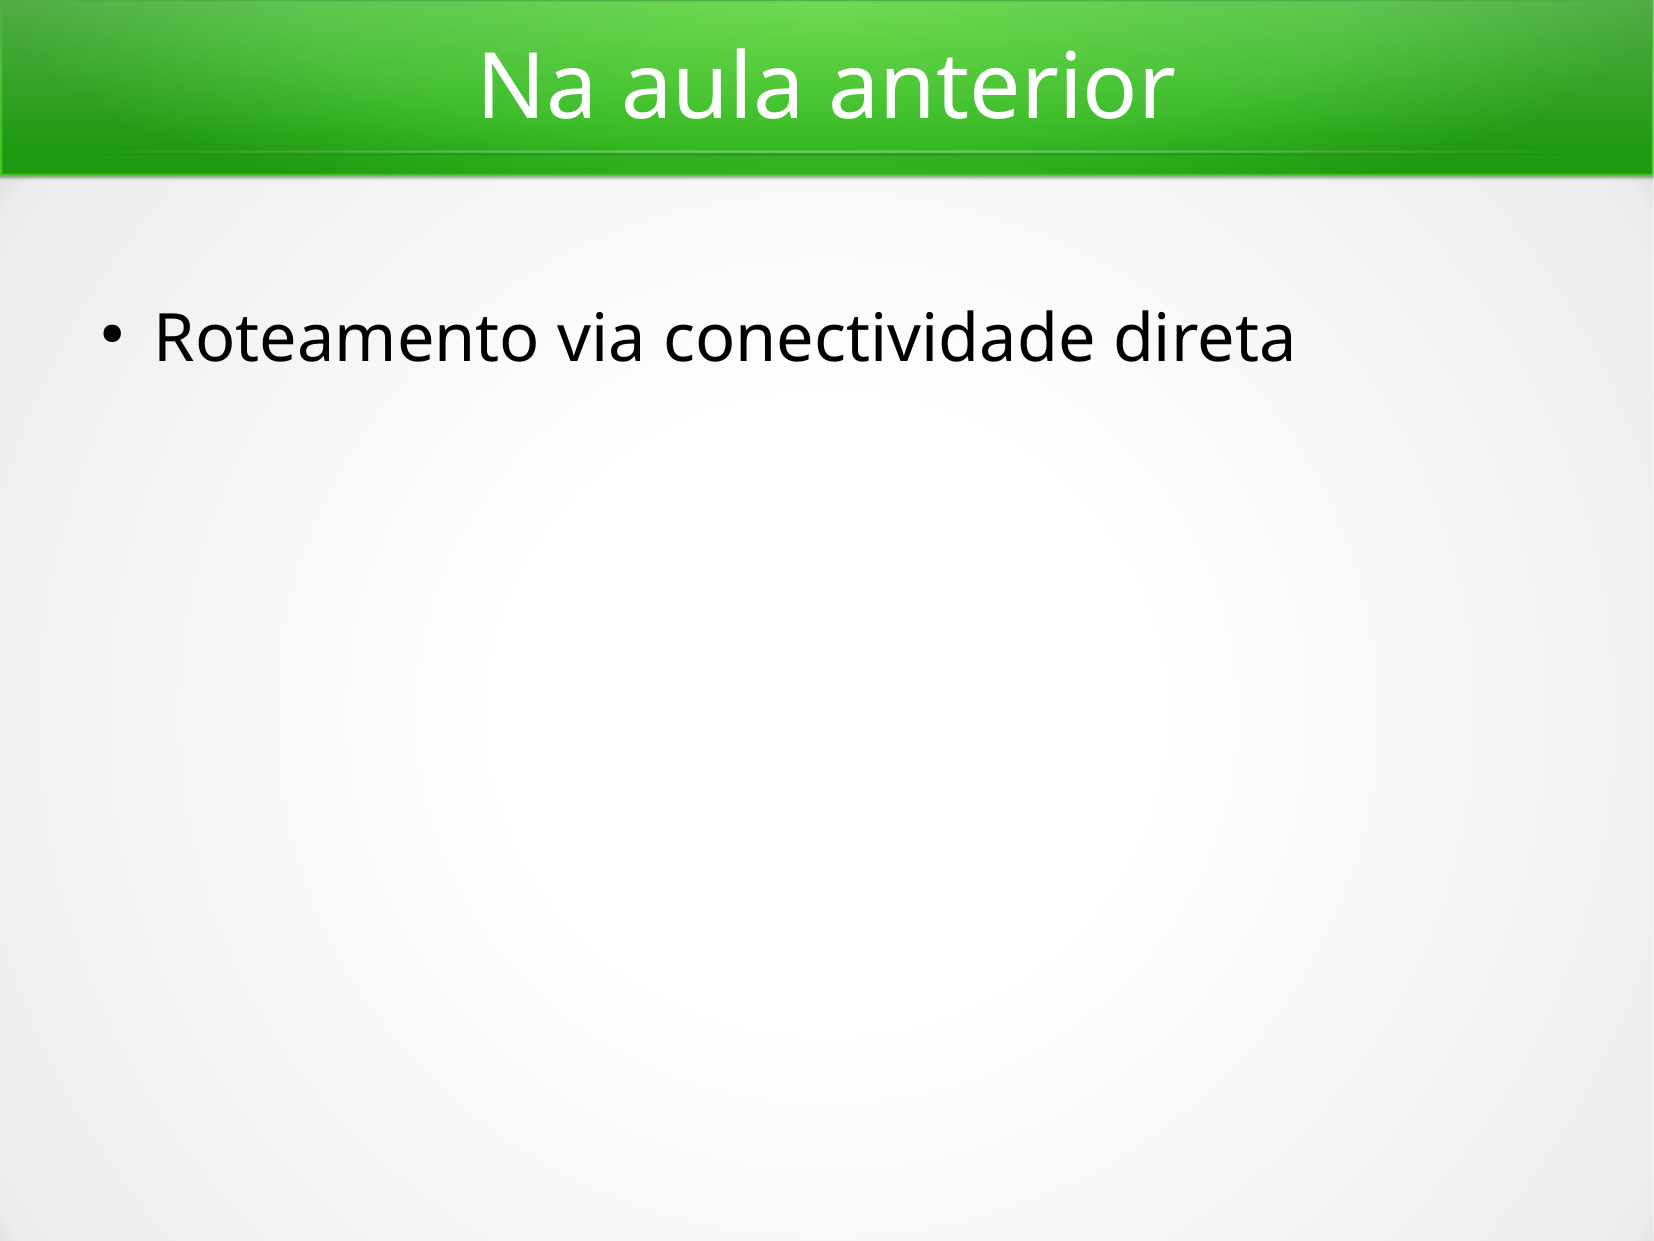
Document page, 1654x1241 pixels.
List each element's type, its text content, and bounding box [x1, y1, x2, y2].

title Na aula anterior [82, 11, 1571, 154]
picture [0, 0, 1654, 1241]
list Roteamento via conectividade direta [82, 290, 1571, 1010]
